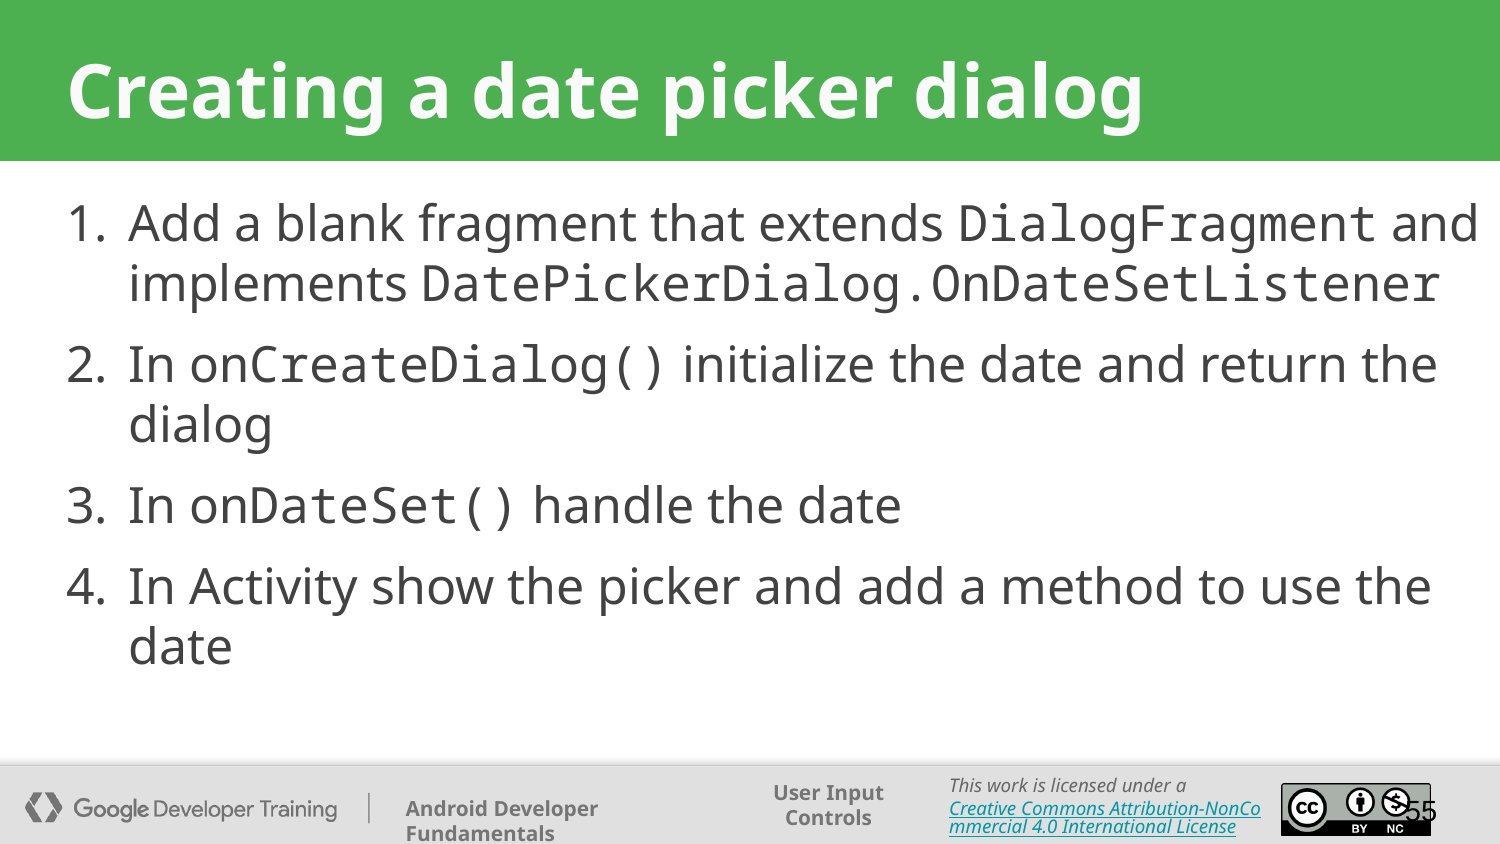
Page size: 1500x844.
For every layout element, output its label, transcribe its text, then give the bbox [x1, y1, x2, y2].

slide_number <number> [1389, 777, 1480, 842]
picture [0, 161, 1500, 844]
title Creating a date picker dialog [51, 28, 1449, 122]
list Add a blank fragment that extends DialogFragment and implements DatePickerDialog.OnDateSetListener In onCreateDialog() initialize the date and return the dialog In onDateSet() handle the date In Activity show the picker and add a method to use the date [38, 176, 1500, 733]
